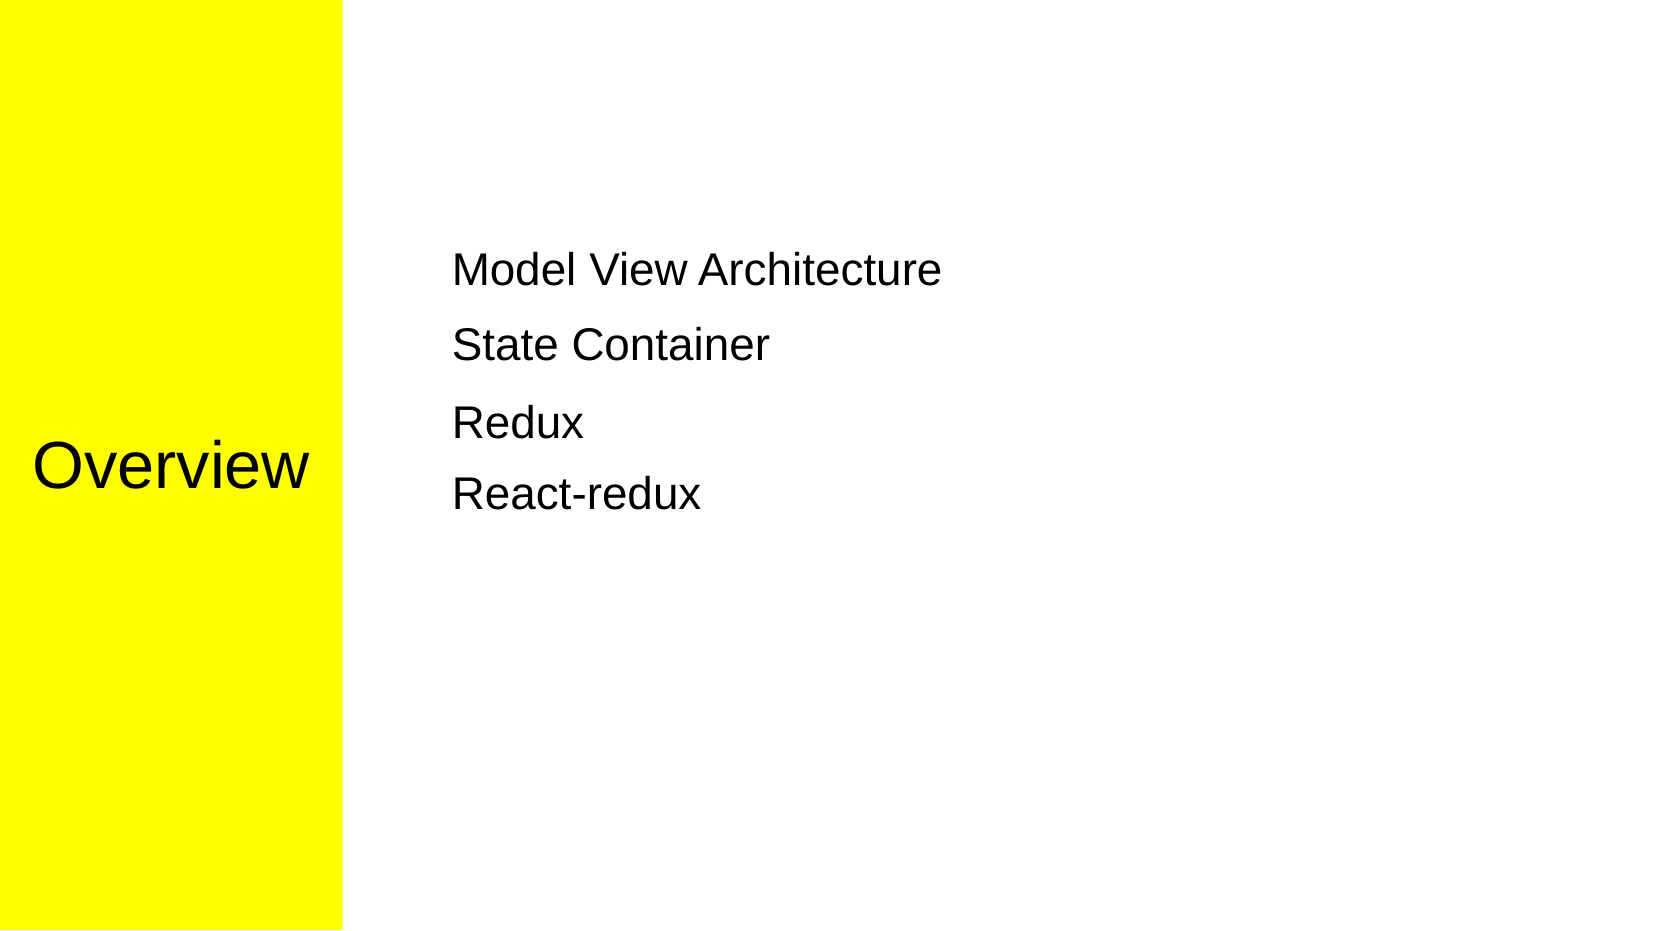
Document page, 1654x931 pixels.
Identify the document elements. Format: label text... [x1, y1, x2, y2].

text_box Model View Architecture [437, 236, 1583, 303]
text_box State Container [437, 311, 1489, 378]
text_box Redux [437, 389, 1075, 456]
list Overview [0, 0, 343, 931]
text_box React-redux [437, 460, 1264, 527]
